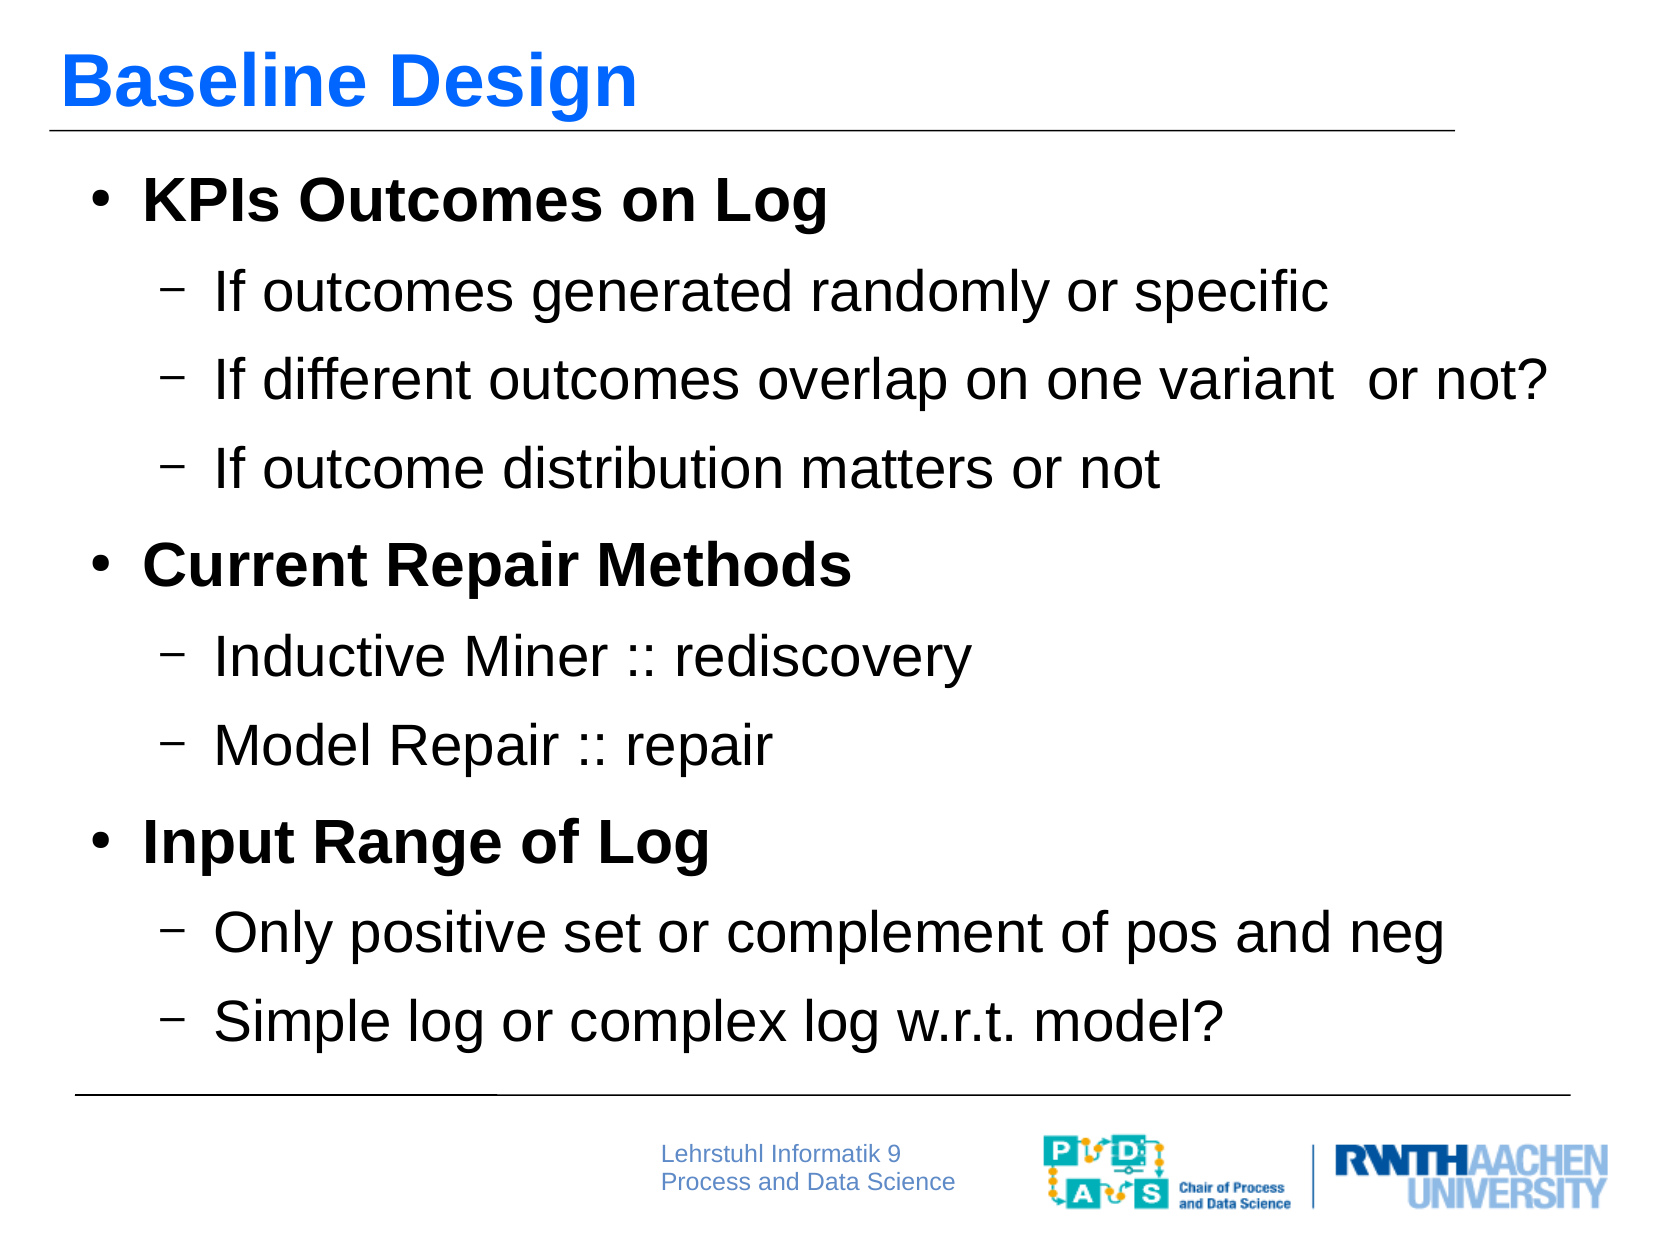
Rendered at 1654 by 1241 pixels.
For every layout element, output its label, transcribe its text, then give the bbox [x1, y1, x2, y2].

title Baseline Design [60, 30, 1549, 131]
list KPIs Outcomes on Log If outcomes generated randomly or specific If different outcomes overlap on one variant or not? If outcome distribution matters or not Current Repair Methods Inductive Miner :: rediscovery Model Repair :: repair Input Range of Log Only positive set or complement of pos and neg Simple log or complex log w.r.t. model? [71, 165, 1561, 1066]
picture [1005, 1090, 1647, 1241]
